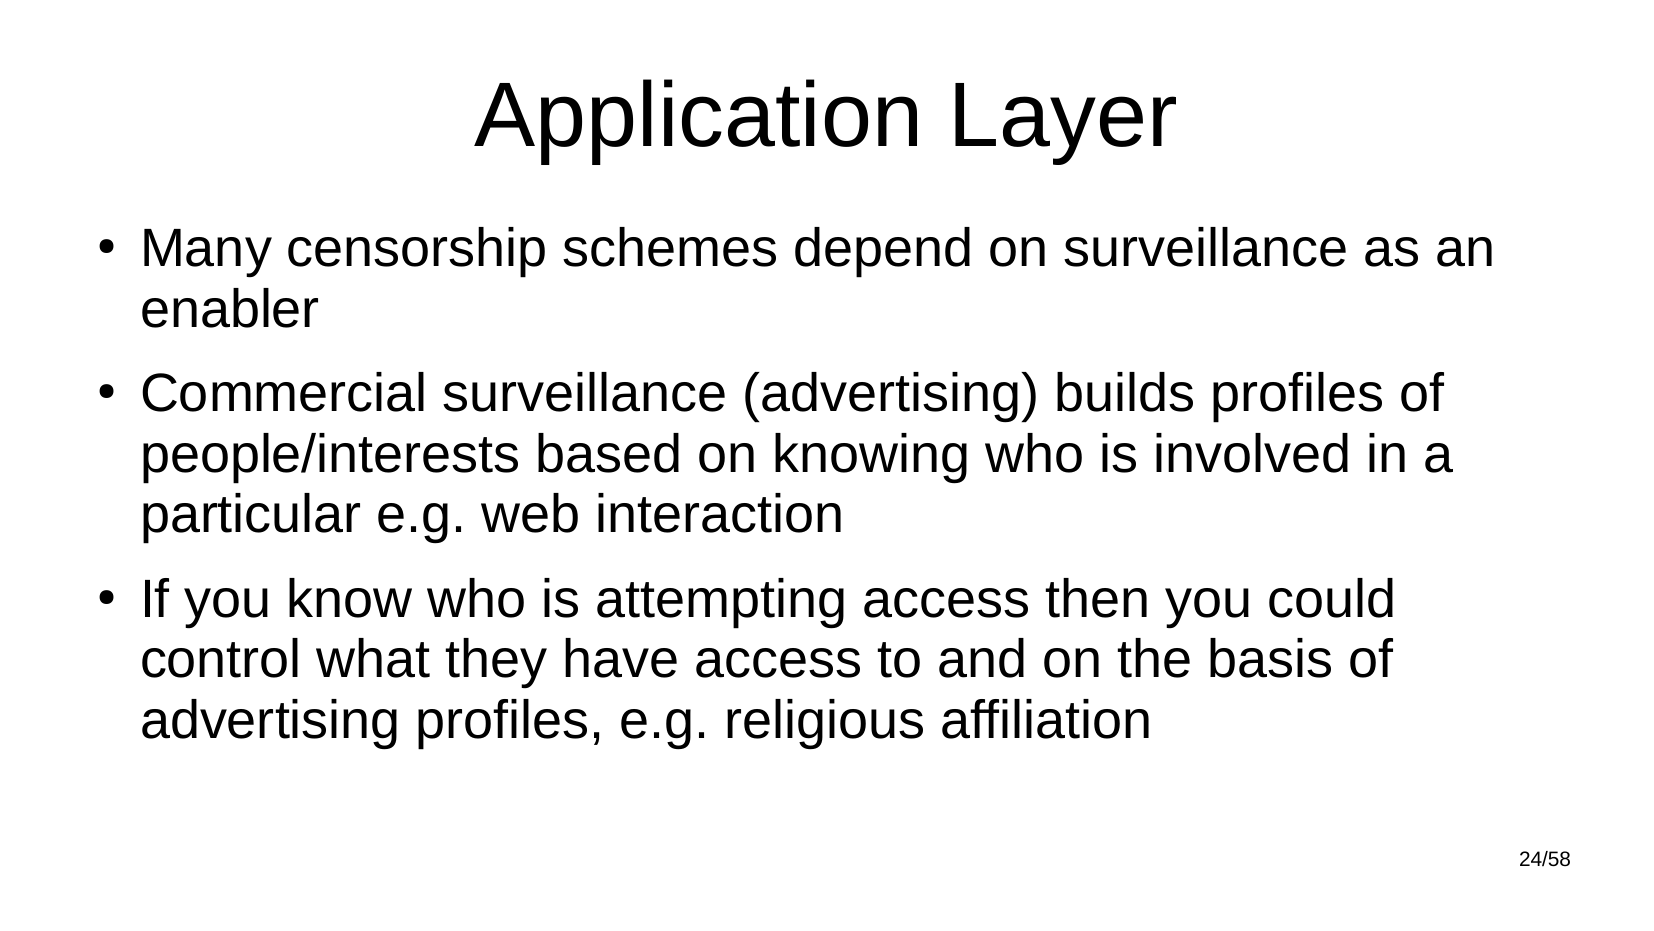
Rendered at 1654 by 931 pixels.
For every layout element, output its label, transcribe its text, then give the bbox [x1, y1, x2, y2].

list Many censorship schemes depend on surveillance as an enabler Commercial surveillance (advertising) builds profiles of people/interests based on knowing who is involved in a particular e.g. web interaction If you know who is attempting access then you could control what they have access to and on the basis of advertising profiles, e.g. religious affiliation [82, 217, 1571, 758]
title Application Layer [82, 37, 1571, 193]
